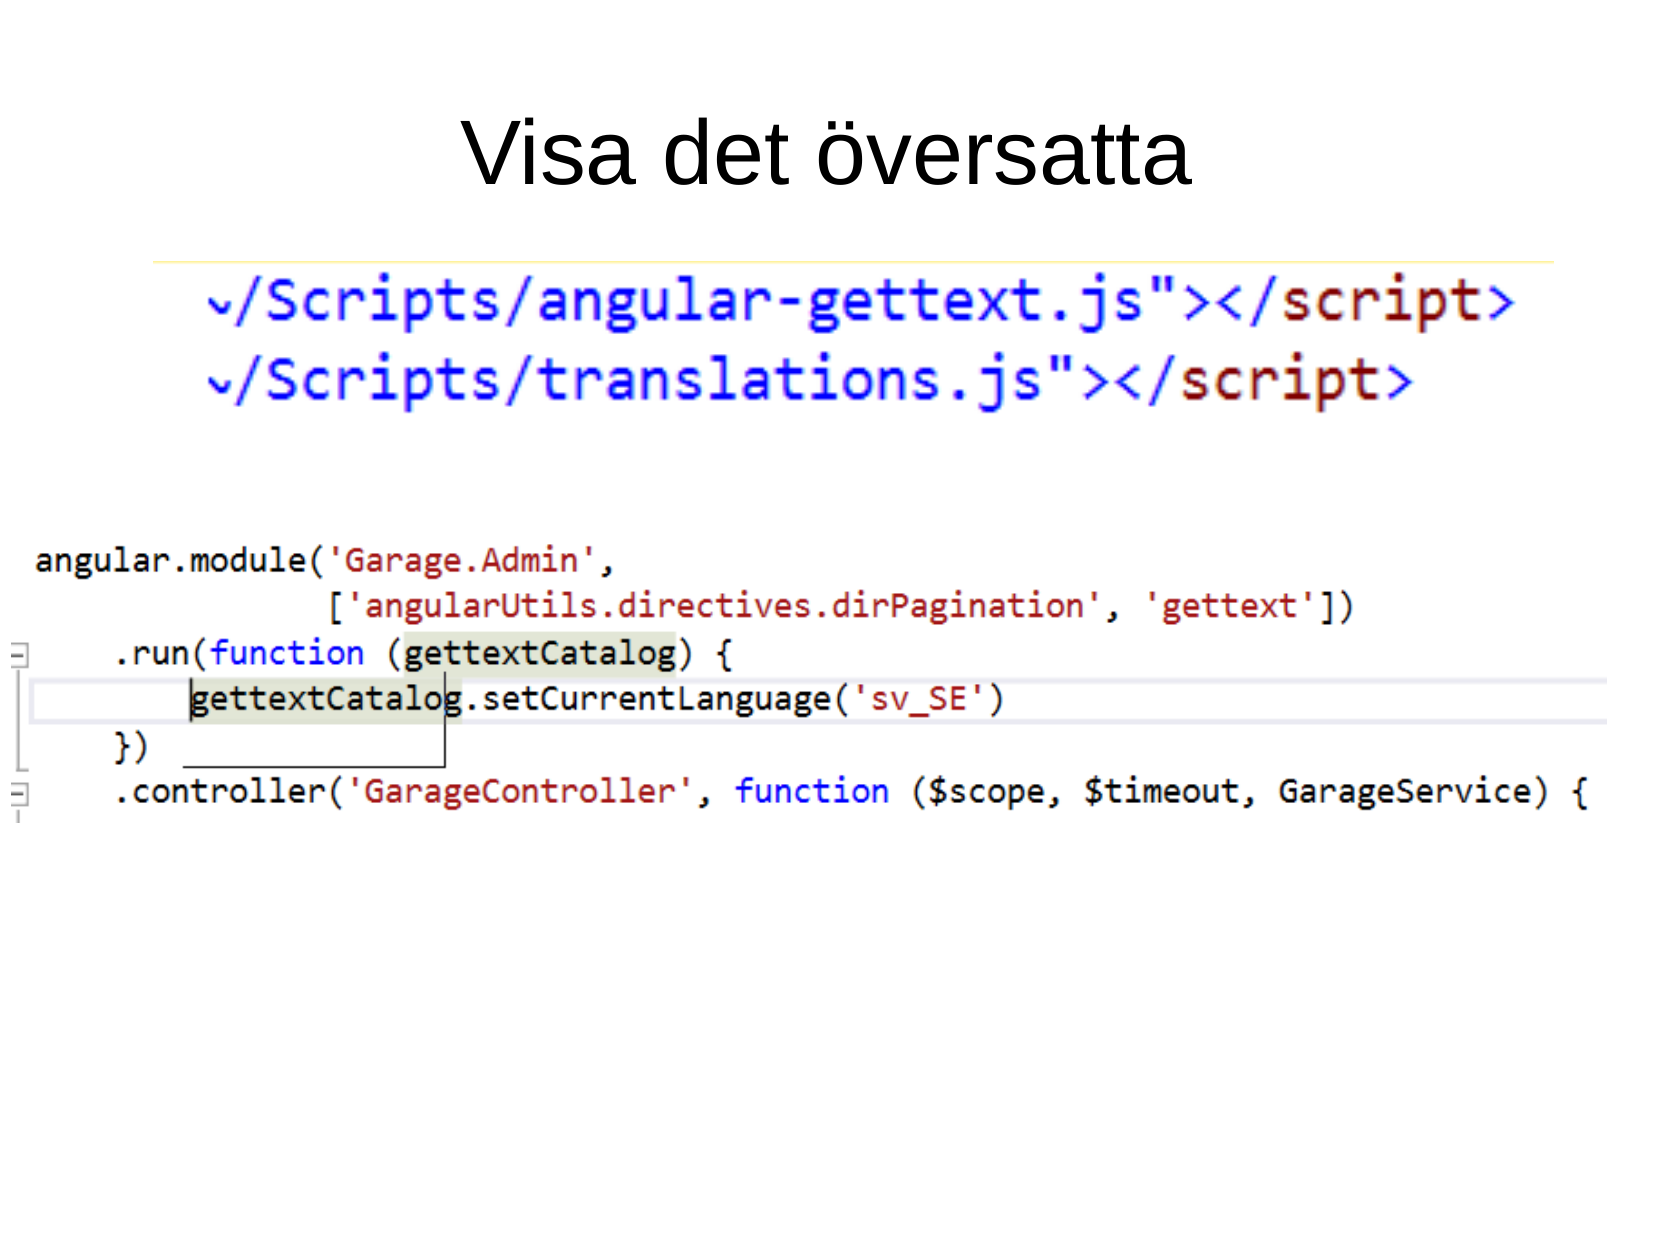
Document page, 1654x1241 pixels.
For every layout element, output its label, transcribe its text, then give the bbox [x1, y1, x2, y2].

picture [153, 261, 1554, 426]
title Visa det översatta [82, 49, 1571, 257]
picture [11, 543, 1607, 823]
